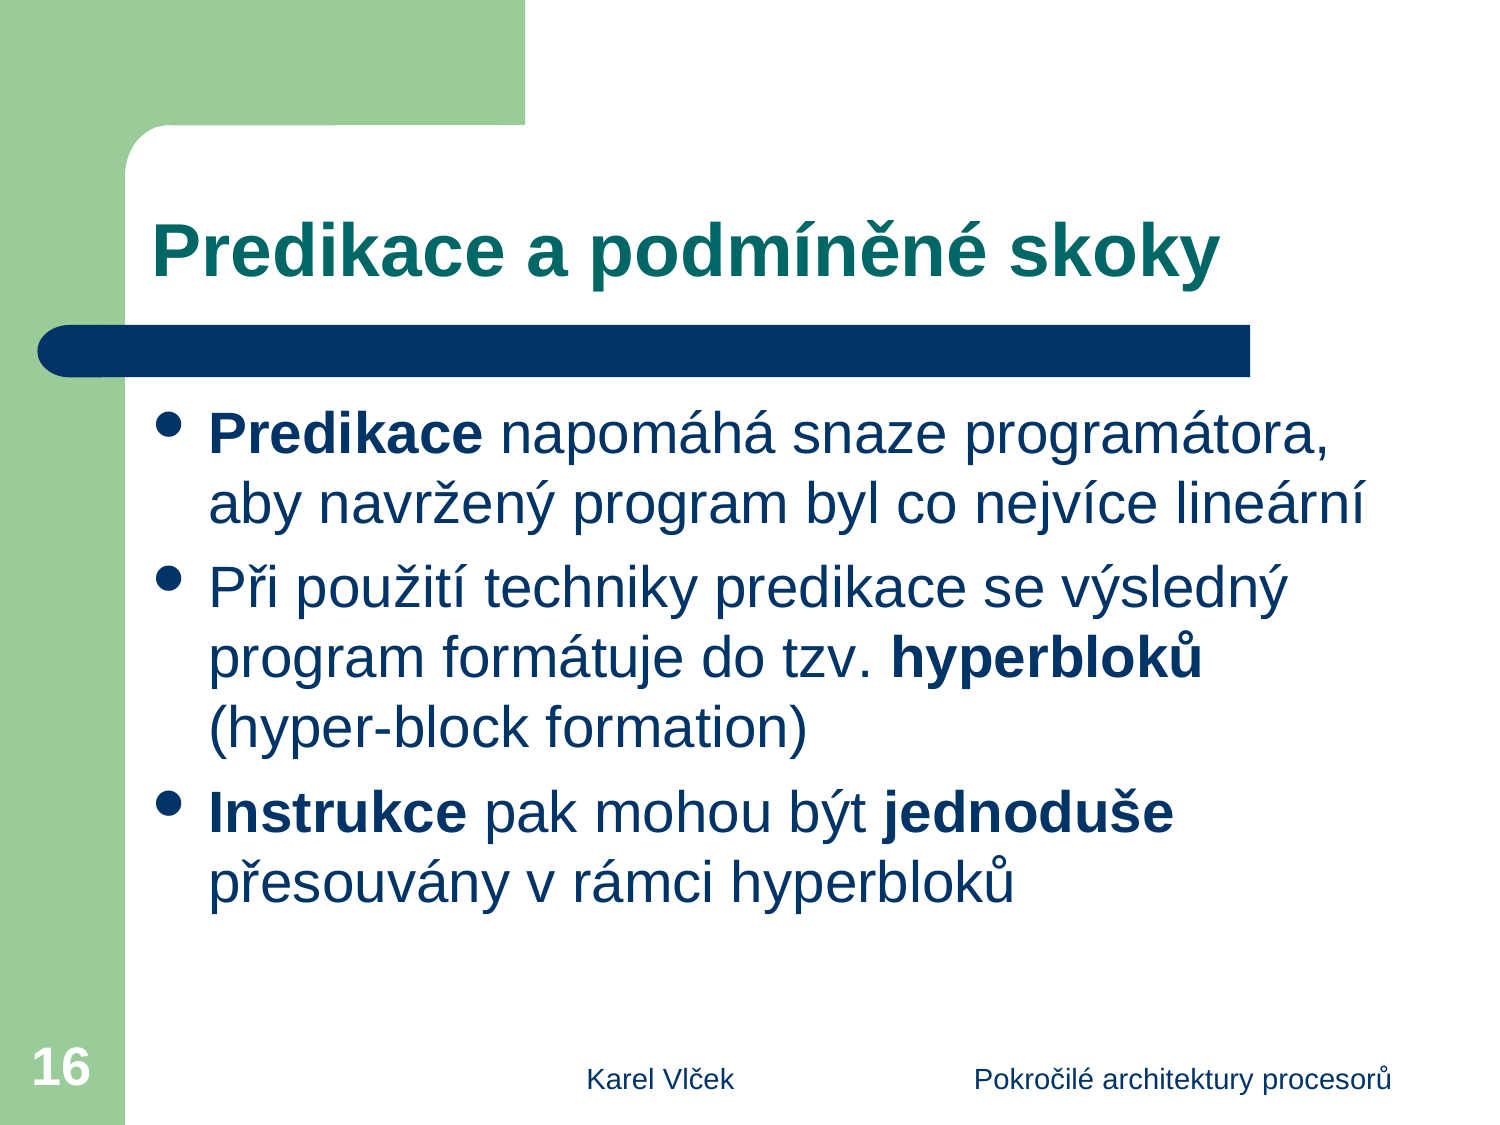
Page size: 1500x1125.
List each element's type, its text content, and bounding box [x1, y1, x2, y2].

list Predikace napomáhá snaze programátora, aby navržený program byl co nejvíce lineární Při použití techniky predikace se výsledný program formátuje do tzv. hyperbloků (hyper-block formation) Instrukce pak mohou být jednoduše přesouvány v rámci hyperbloků [137, 387, 1400, 999]
title Predikace a podmíněné skoky [136, 136, 1414, 301]
